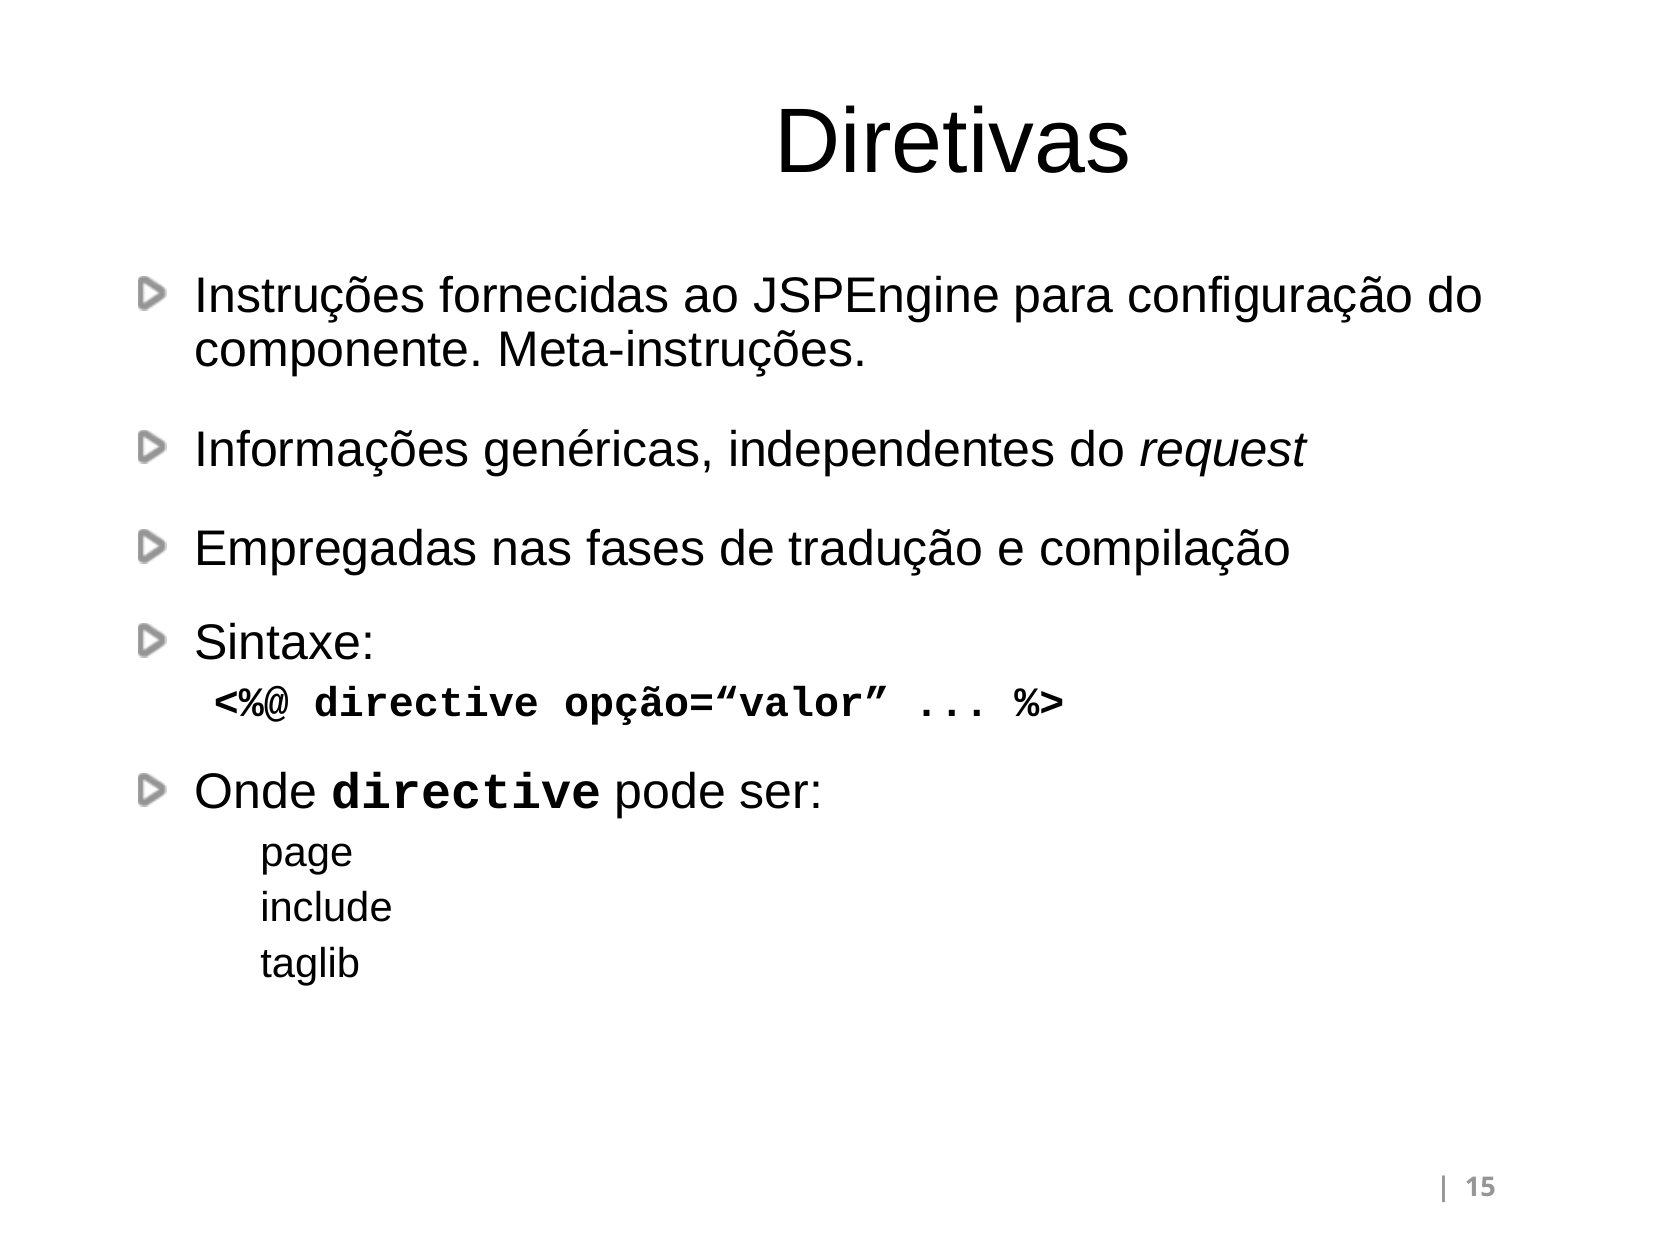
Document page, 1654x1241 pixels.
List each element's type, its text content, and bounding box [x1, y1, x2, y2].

list Instruções fornecidas ao JSPEngine para configuração do componente. Meta-instruções. Informações genéricas, independentes do request Empregadas nas fases de tradução e compilação Sintaxe: <%@ directive opção=“valor” ... %> Onde directive pode ser: page include taglib [124, 261, 1530, 1117]
text_box | <número> [711, 1162, 1511, 1217]
title Diretivas [234, 0, 1640, 198]
